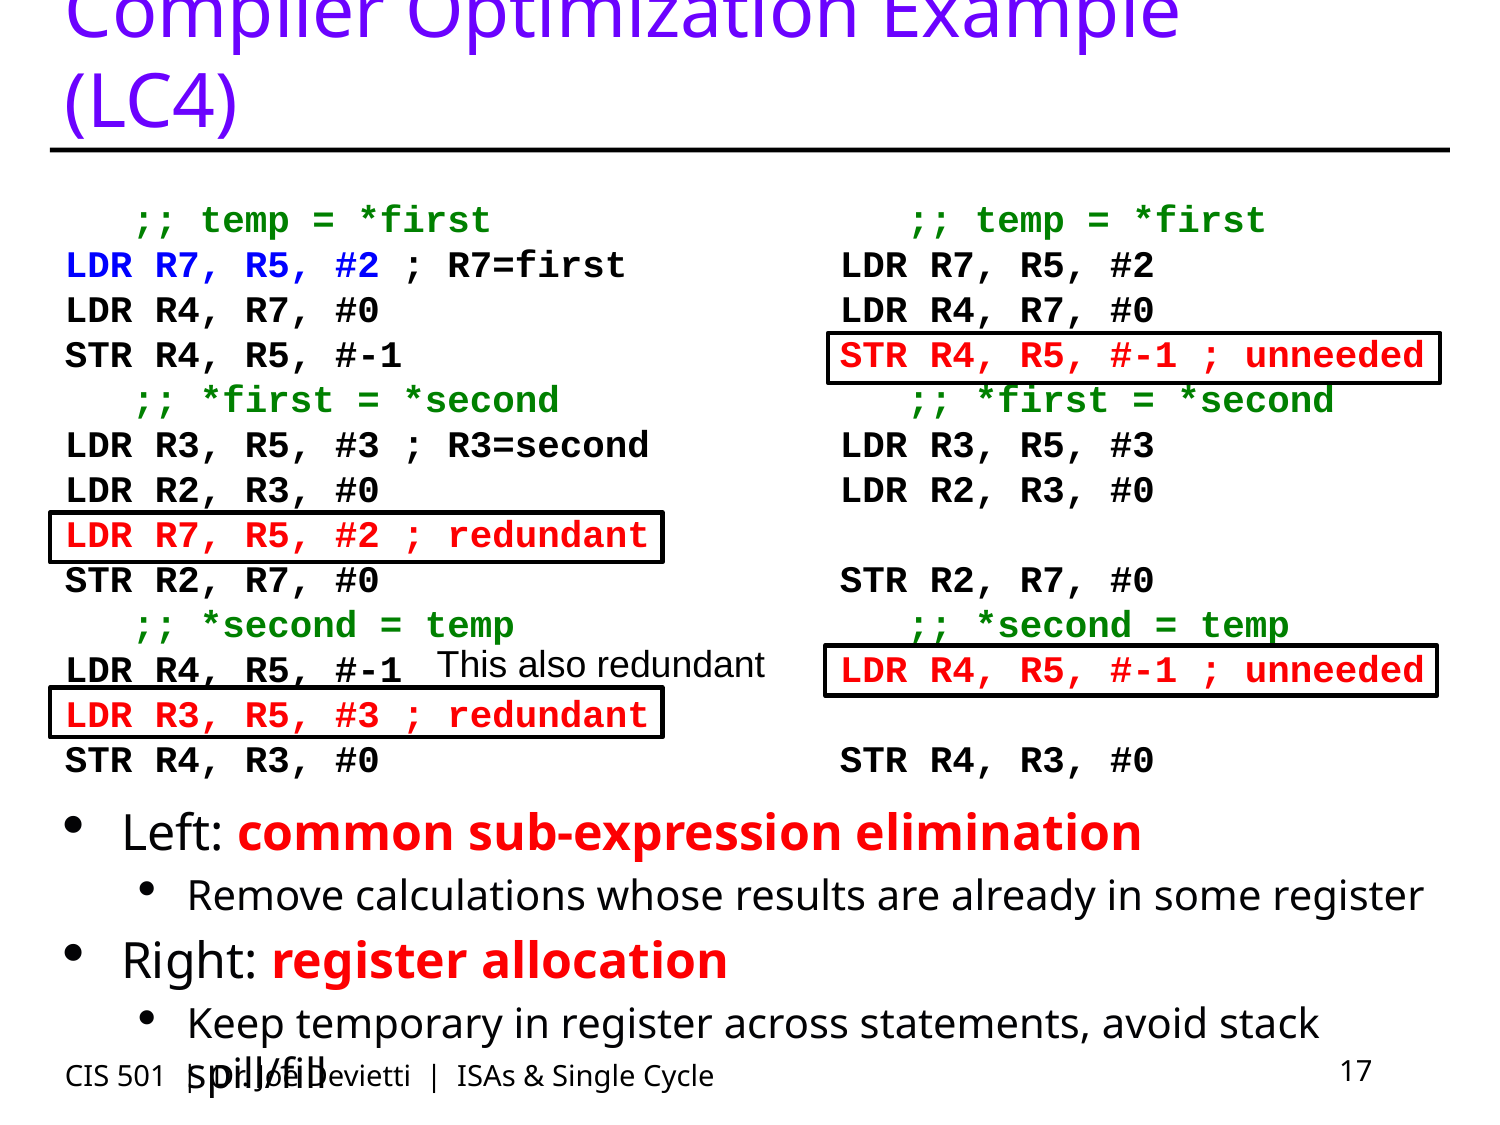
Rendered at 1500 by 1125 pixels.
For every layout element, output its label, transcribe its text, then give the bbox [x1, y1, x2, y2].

text_box <number> [1074, 1049, 1388, 1100]
text_box ;; temp = *first LDR R7, R5, #2 ; R7=first LDR R4, R7, #0 STR R4, R5, #-1 ;; *first = *second LDR R3, R5, #3 ; R3=second LDR R2, R3, #0 LDR R7, R5, #2 ; redundant STR R2, R7, #0 ;; *second = temp LDR R4, R5, #-1 LDR R3, R5, #3 ; redundant STR R4, R3, #0 [52, 515, 660, 560]
text_box ;; temp = *first LDR R7, R5, #2 LDR R4, R7, #0 STR R4, R5, #-1 ; unneeded ;; *first = *second LDR R3, R5, #3 LDR R2, R3, #0 STR R2, R7, #0 ;; *second = temp LDR R4, R5, #-1 ; unneeded STR R4, R3, #0 [824, 187, 1450, 788]
text_box Compiler Optimization Example (LC4) [49, 37, 1375, 150]
text_box ;; temp = *first LDR R7, R5, #2 ; R7=first LDR R4, R7, #0 STR R4, R5, #-1 ;; *first = *second LDR R3, R5, #3 ; R3=second LDR R2, R3, #0 LDR R7, R5, #2 ; redundant STR R2, R7, #0 ;; *second = temp LDR R4, R5, #-1 LDR R3, R5, #3 ; redundant STR R4, R3, #0 [49, 187, 700, 685]
text_box ;; temp = *first LDR R7, R5, #2 LDR R4, R7, #0 STR R4, R5, #-1 ; unneeded ;; *first = *second LDR R3, R5, #3 LDR R2, R3, #0 STR R2, R7, #0 ;; *second = temp LDR R4, R5, #-1 ; unneeded STR R4, R3, #0 [827, 648, 1435, 693]
text_box CIS 501 | Dr. Joe Devietti | ISAs & Single Cycle [49, 1049, 988, 1100]
text_box ;; temp = *first LDR R7, R5, #2 ; R7=first LDR R4, R7, #0 STR R4, R5, #-1 ;; *first = *second LDR R3, R5, #3 ; R3=second LDR R2, R3, #0 LDR R7, R5, #2 ; redundant STR R2, R7, #0 ;; *second = temp LDR R4, R5, #-1 LDR R3, R5, #3 ; redundant STR R4, R3, #0 [52, 690, 660, 735]
text_box This also redundant [421, 633, 780, 690]
text_box Left: common sub-expression elimination Remove calculations whose results are already in some register Right: register allocation Keep temporary in register across statements, avoid stack spill/fill [49, 793, 1450, 1025]
text_box ;; temp = *first LDR R7, R5, #2 ; R7=first LDR R4, R7, #0 STR R4, R5, #-1 ;; *first = *second LDR R3, R5, #3 ; R3=second LDR R2, R3, #0 LDR R7, R5, #2 ; redundant STR R2, R7, #0 ;; *second = temp LDR R4, R5, #-1 LDR R3, R5, #3 ; redundant STR R4, R3, #0 [49, 690, 700, 788]
